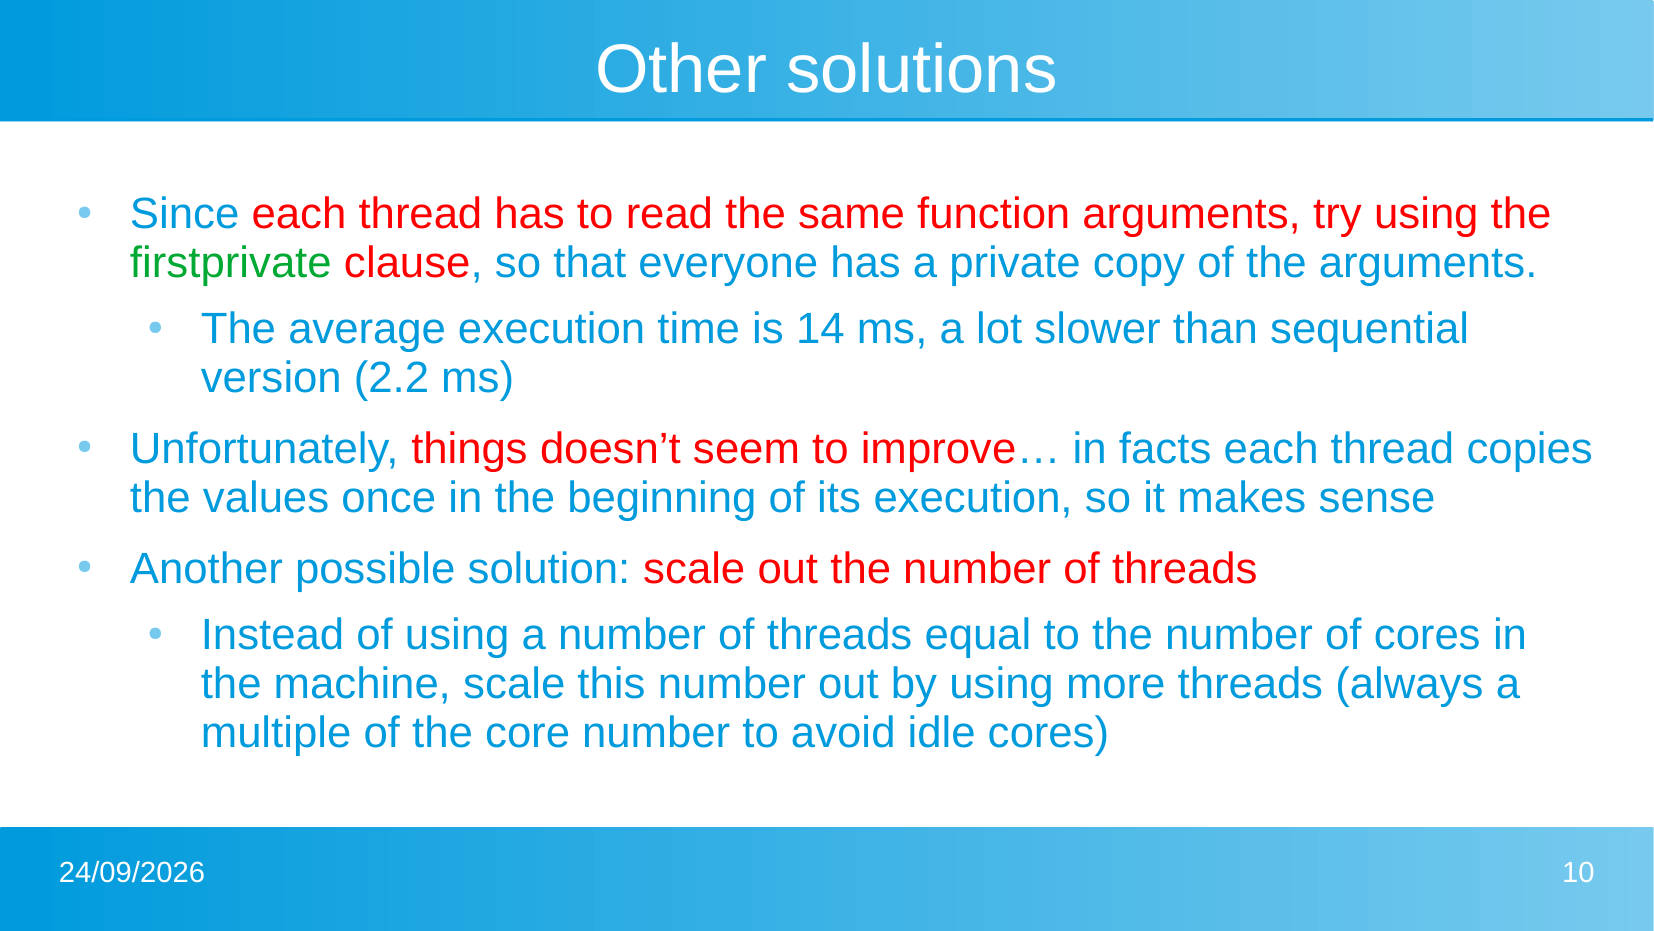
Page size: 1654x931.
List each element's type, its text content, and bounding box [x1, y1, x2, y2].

list Since each thread has to read the same function arguments, try using the firstprivate clause, so that everyone has a private copy of the arguments. The average execution time is 14 ms, a lot slower than sequential version (2.2 ms) Unfortunately, things doesn’t seem to improve… in facts each thread copies the values once in the beginning of its execution, so it makes sense Another possible solution: scale out the number of threads Instead of using a number of threads equal to the number of cores in the machine, scale this number out by using more threads (always a multiple of the core number to avoid idle cores) [59, 118, 1595, 680]
title Other solutions [59, 29, 1595, 108]
